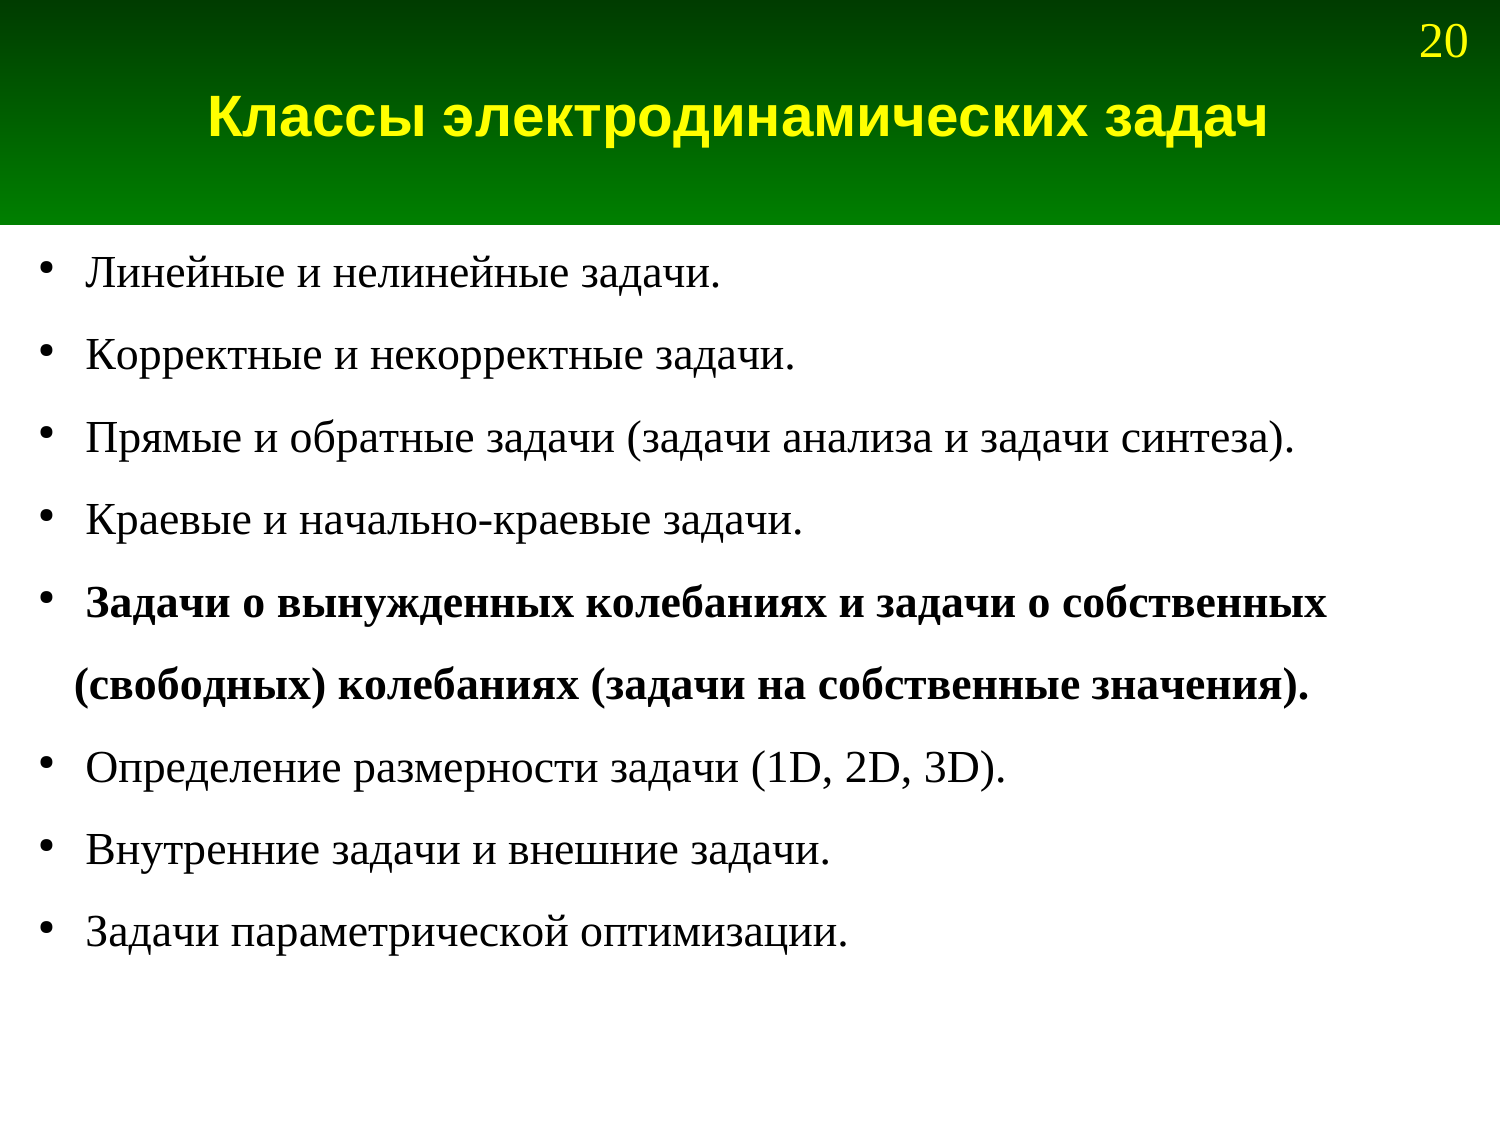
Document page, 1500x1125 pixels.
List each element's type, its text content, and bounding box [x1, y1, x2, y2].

text_box Линейные и нелинейные задачи. Корректные и некорректные задачи. Прямые и обратные задачи (задачи анализа и задачи синтеза). Краевые и начально-краевые задачи. Задачи о вынужденных колебаниях и задачи о собственных (свободных) колебаниях (задачи на собственные значения). Определение размерности задачи (1D, 2D, 3D). Внутренние задачи и внешние задачи. Задачи параметрической оптимизации. [23, 206, 1500, 1122]
title Классы электродинамических задач [88, 18, 1389, 206]
